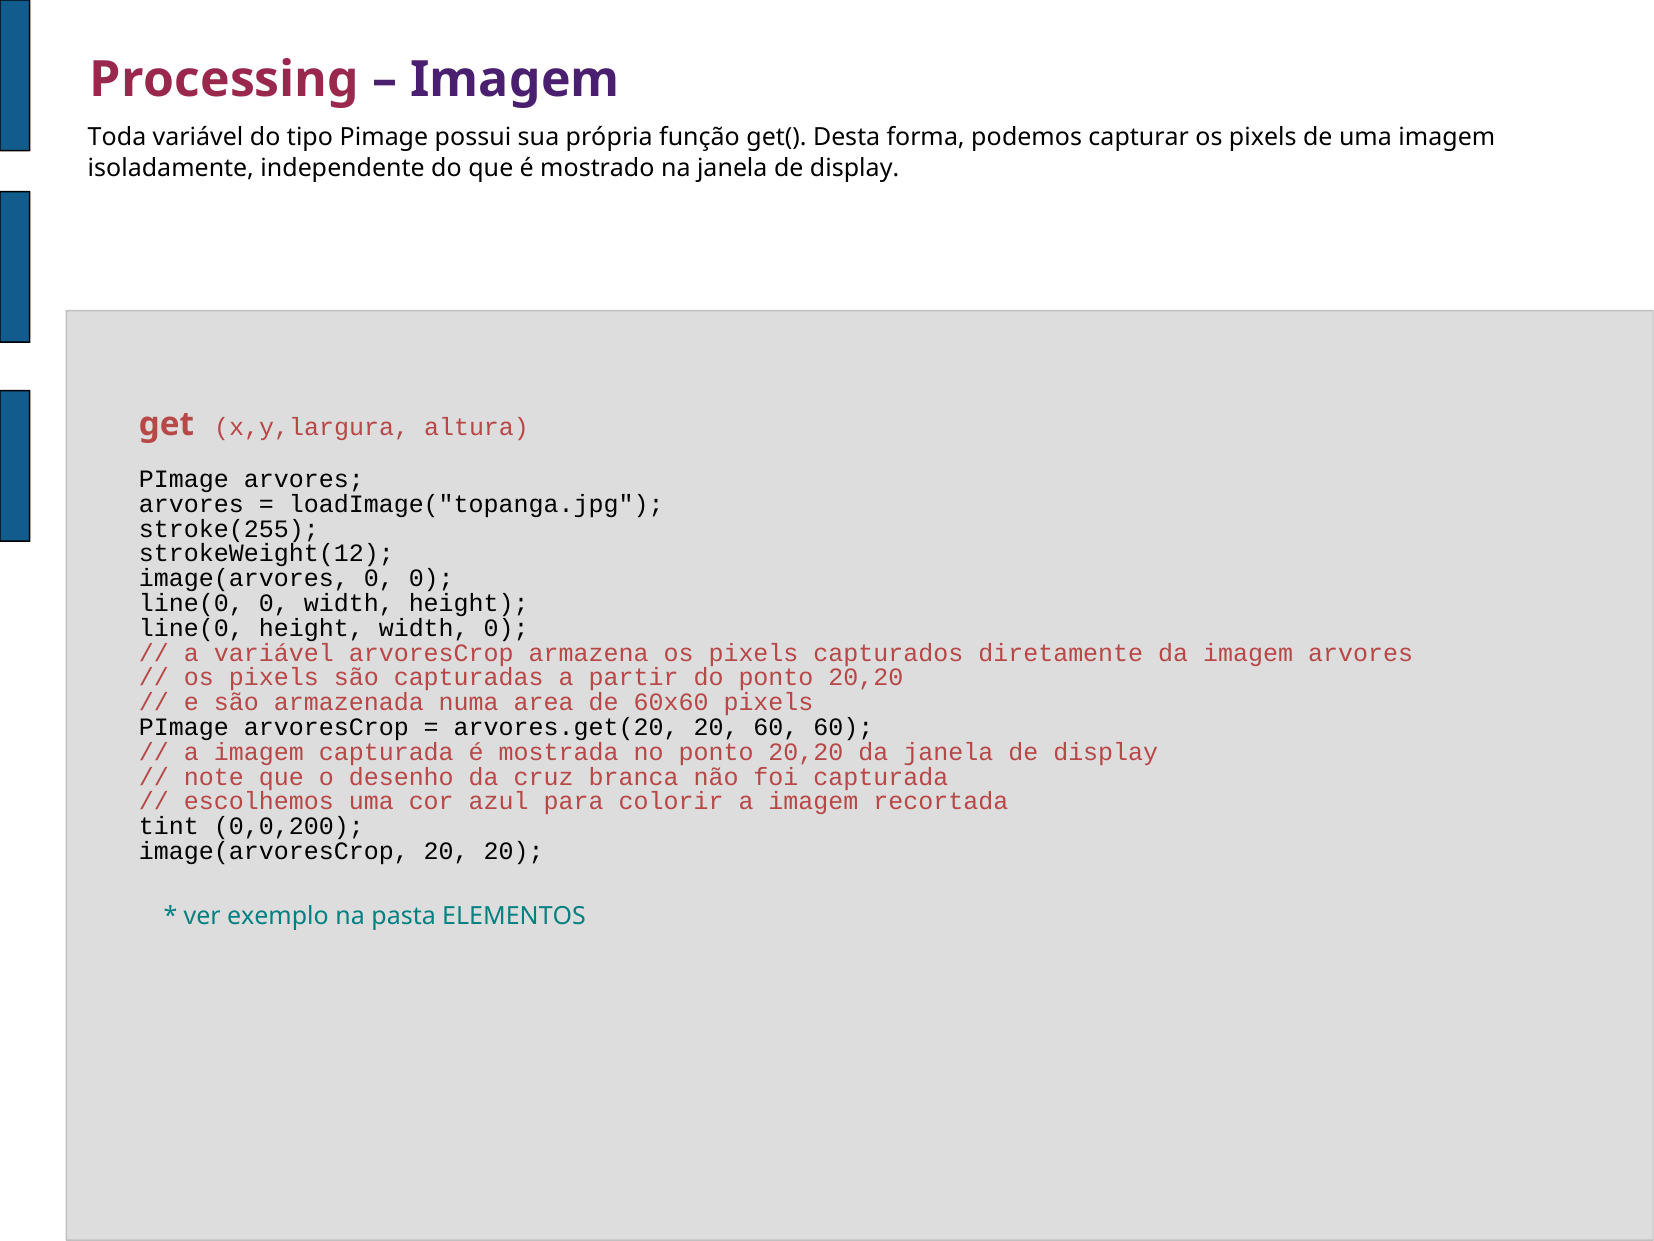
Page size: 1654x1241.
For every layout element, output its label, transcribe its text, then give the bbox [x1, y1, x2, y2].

text_box * ver exemplo na pasta ELEMENTOS [148, 892, 638, 938]
text_box get (x,y,largura, altura) PImage arvores; arvores = loadImage("topanga.jpg"); stroke(255); strokeWeight(12); image(arvores, 0, 0); line(0, 0, width, height); line(0, height, width, 0); // a variável arvoresCrop armazena os pixels capturados diretamente da imagem arvores // os pixels são capturadas a partir do ponto 20,20 // e são armazenada numa area de 60x60 pixels PImage arvoresCrop = arvores.get(20, 20, 60, 60); // a imagem capturada é mostrada no ponto 20,20 da janela de display // note que o desenho da cruz branca não foi capturada // escolhemos uma cor azul para colorir a imagem recortada tint (0,0,200); image(arvoresCrop, 20, 20); [124, 337, 1613, 1128]
text_box Processing – Imagem [75, 37, 1501, 112]
text_box Toda variável do tipo Pimage possui sua própria função get(). Desta forma, podemos capturar os pixels de uma imagem isoladamente, independente do que é mostrado na janela de display. [72, 112, 1613, 188]
